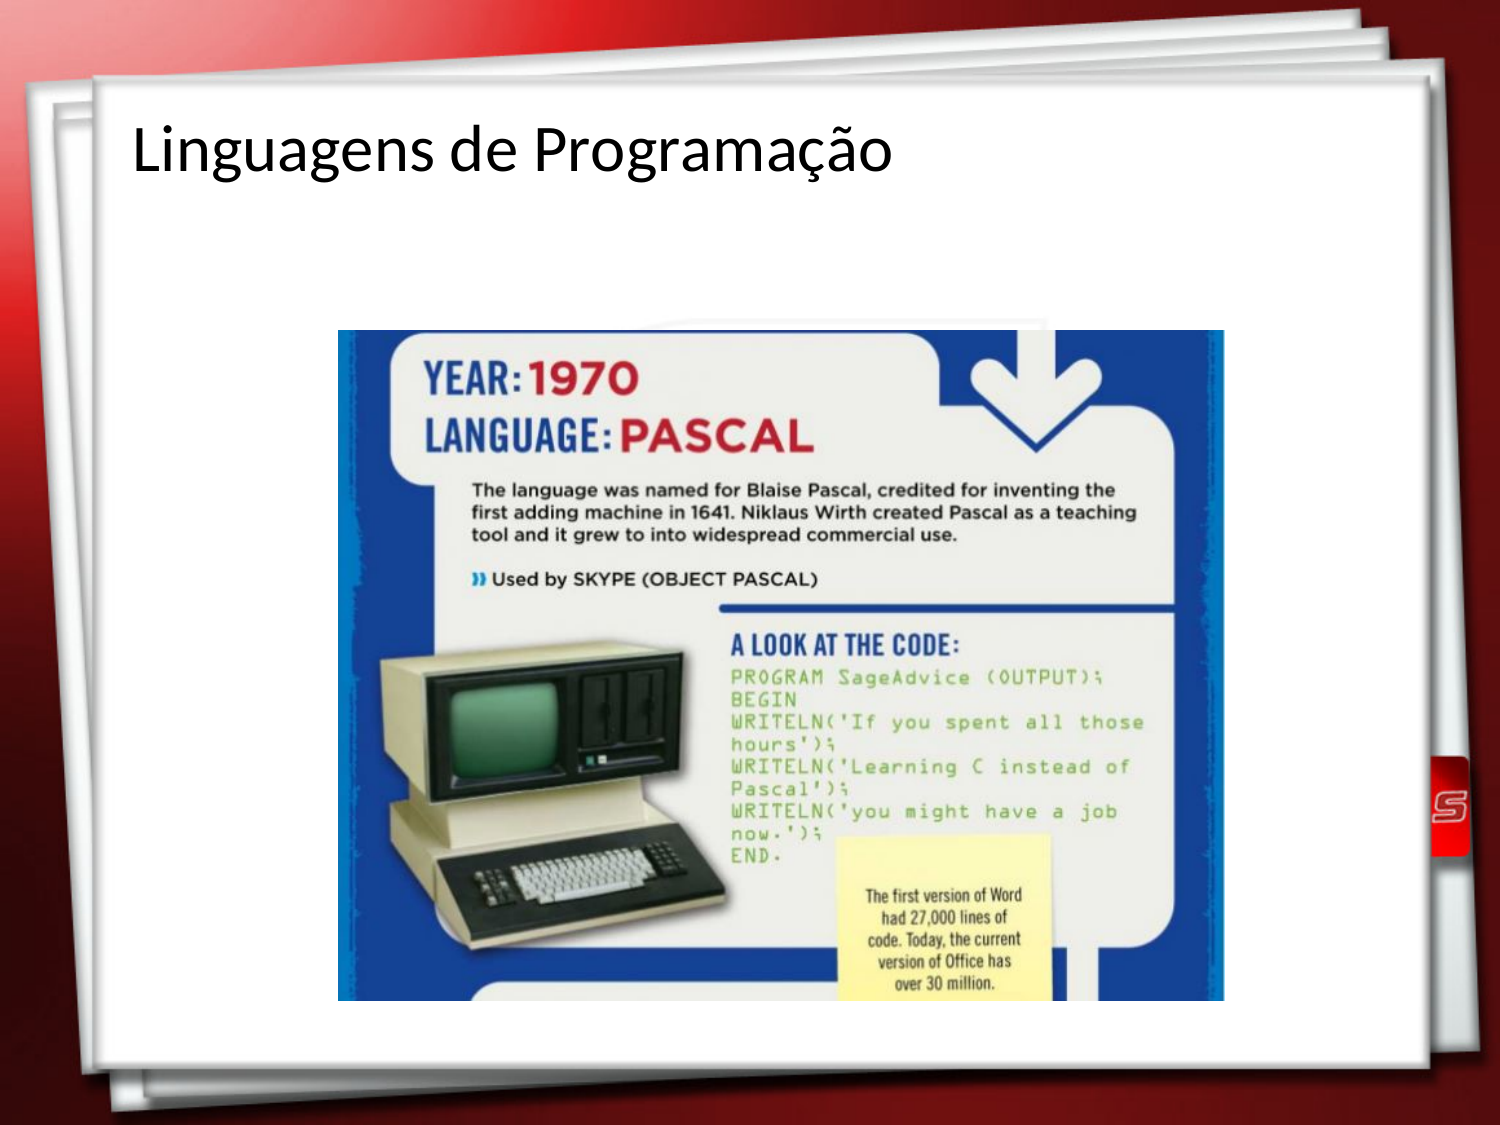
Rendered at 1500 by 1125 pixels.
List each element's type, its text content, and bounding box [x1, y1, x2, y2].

picture [0, 0, 1500, 1125]
title Linguagens de Programação [118, 33, 1394, 257]
